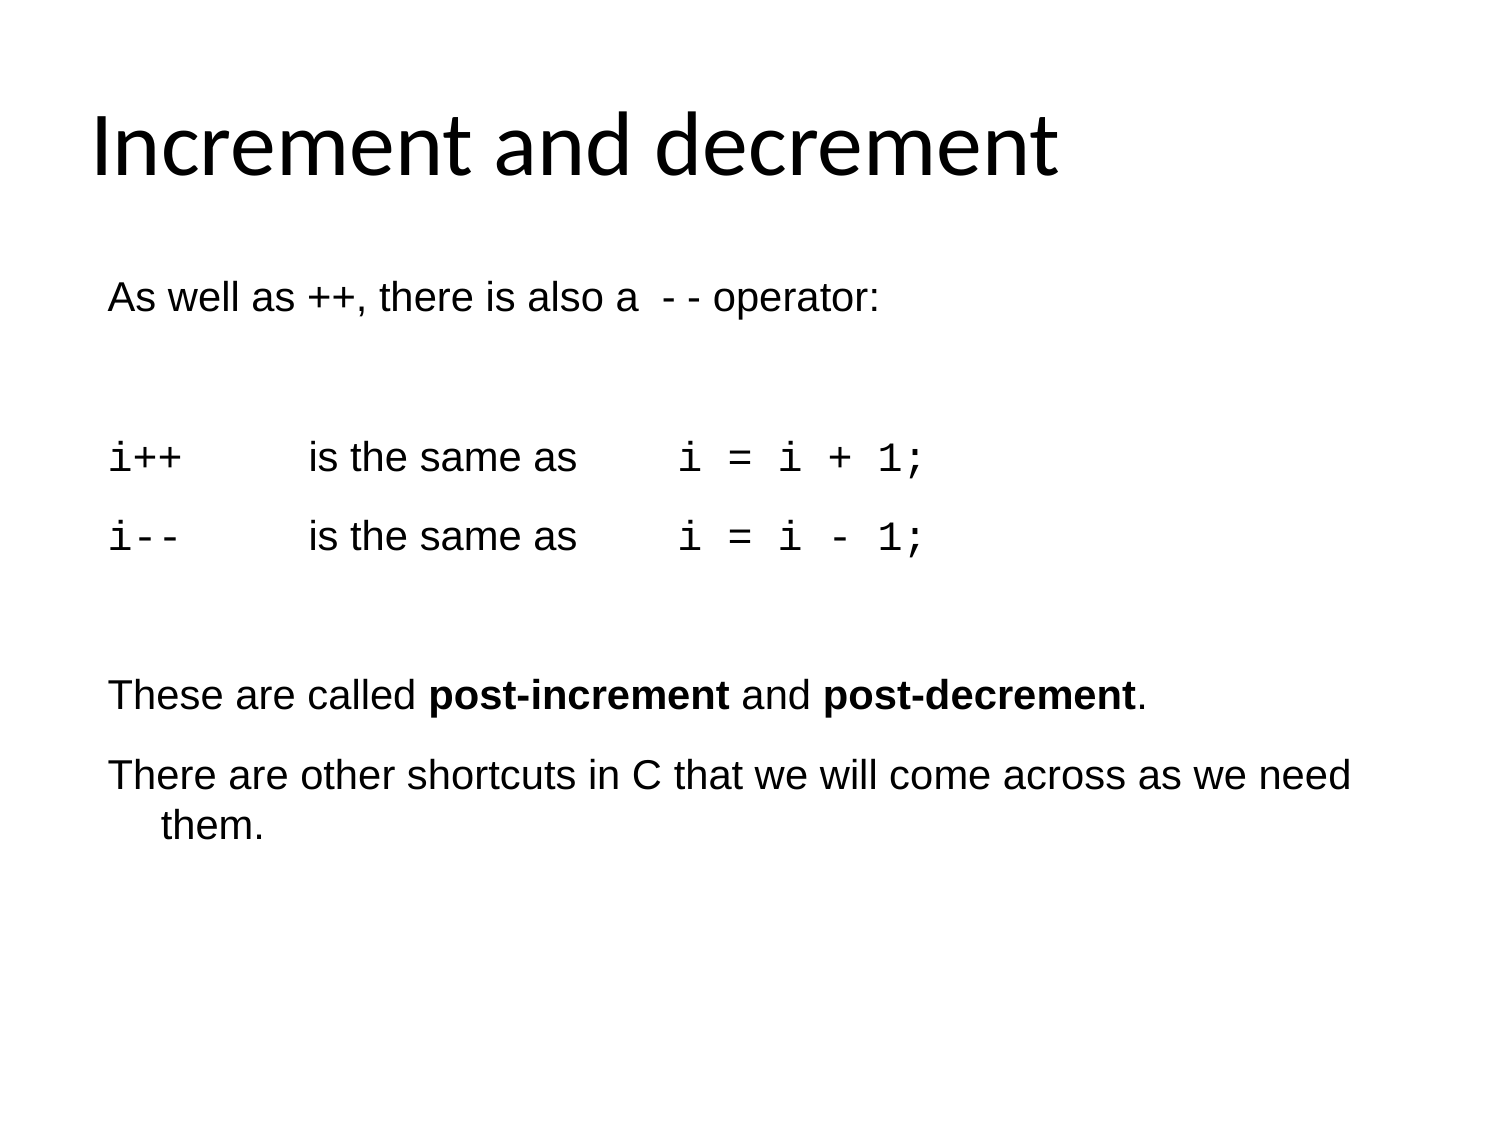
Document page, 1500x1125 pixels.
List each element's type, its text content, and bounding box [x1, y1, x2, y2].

list As well as ++, there is also a - - operator: i++ is the same as i = i + 1; i-- is the same as i = i - 1; These are called post-increment and post-decrement. There are other shortcuts in C that we will come across as we need them. [75, 262, 1425, 1005]
title Increment and decrement [75, 45, 1425, 233]
